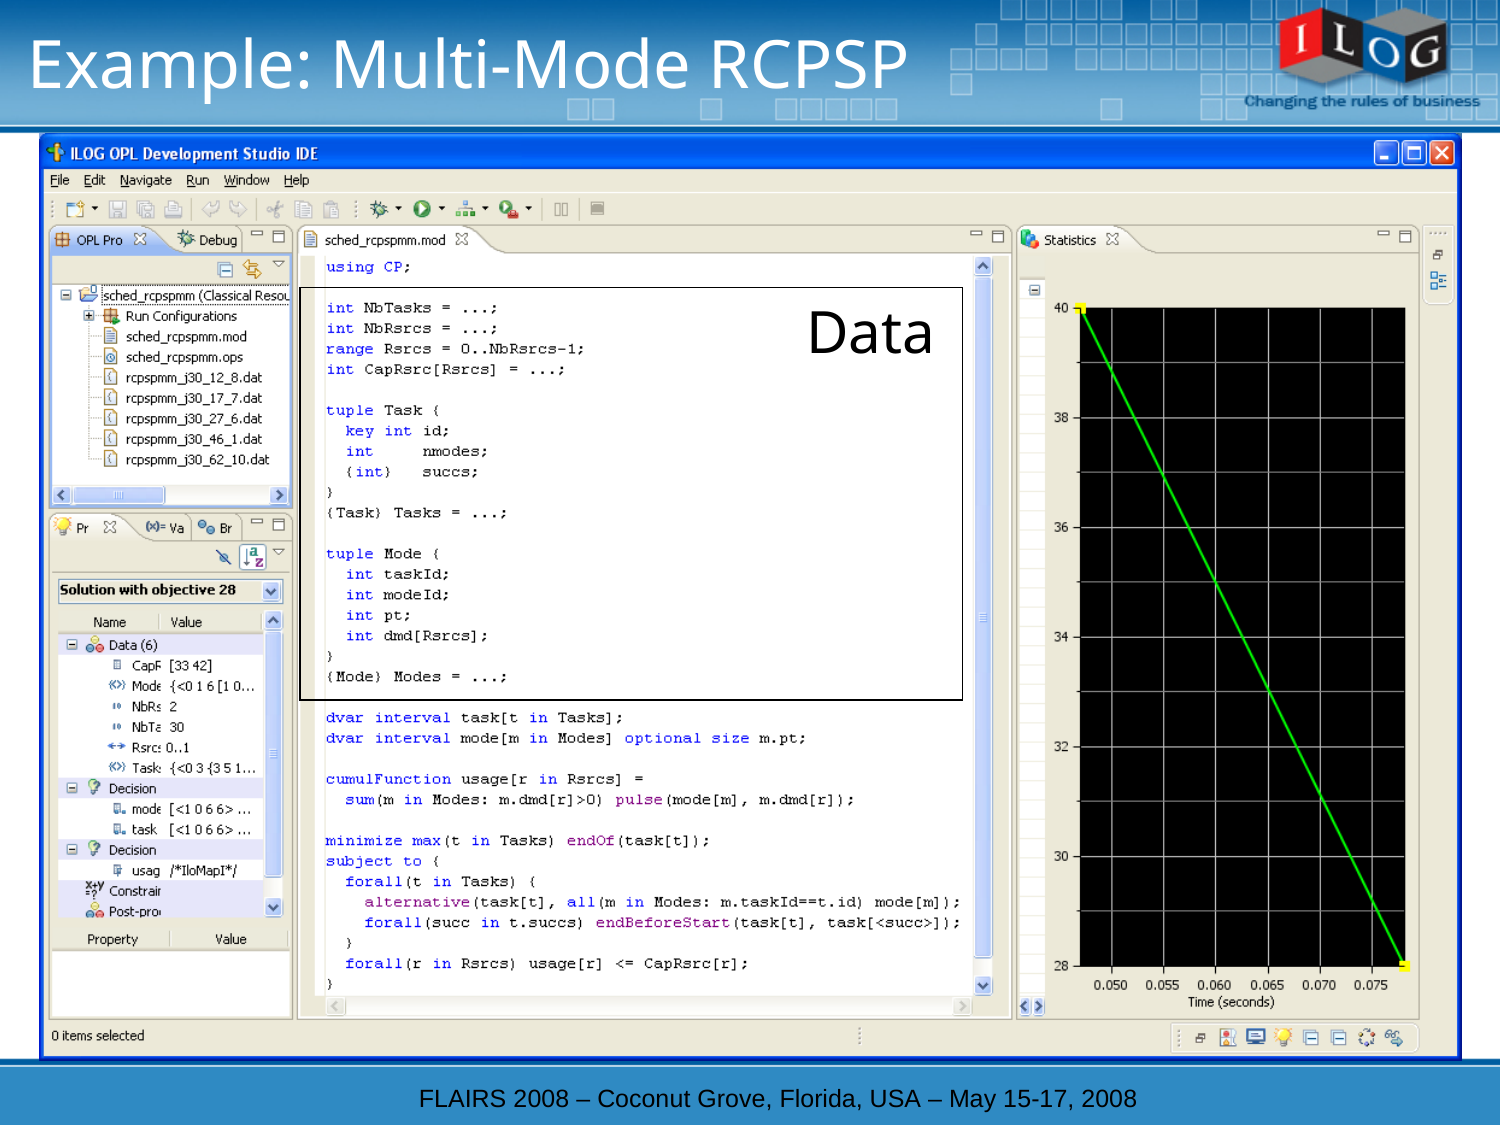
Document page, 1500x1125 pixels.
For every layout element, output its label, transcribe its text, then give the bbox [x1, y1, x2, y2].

text_box Data [791, 287, 951, 373]
title Example: Multi-Mode RCPSP [12, 0, 1300, 144]
picture [0, 0, 1500, 1125]
